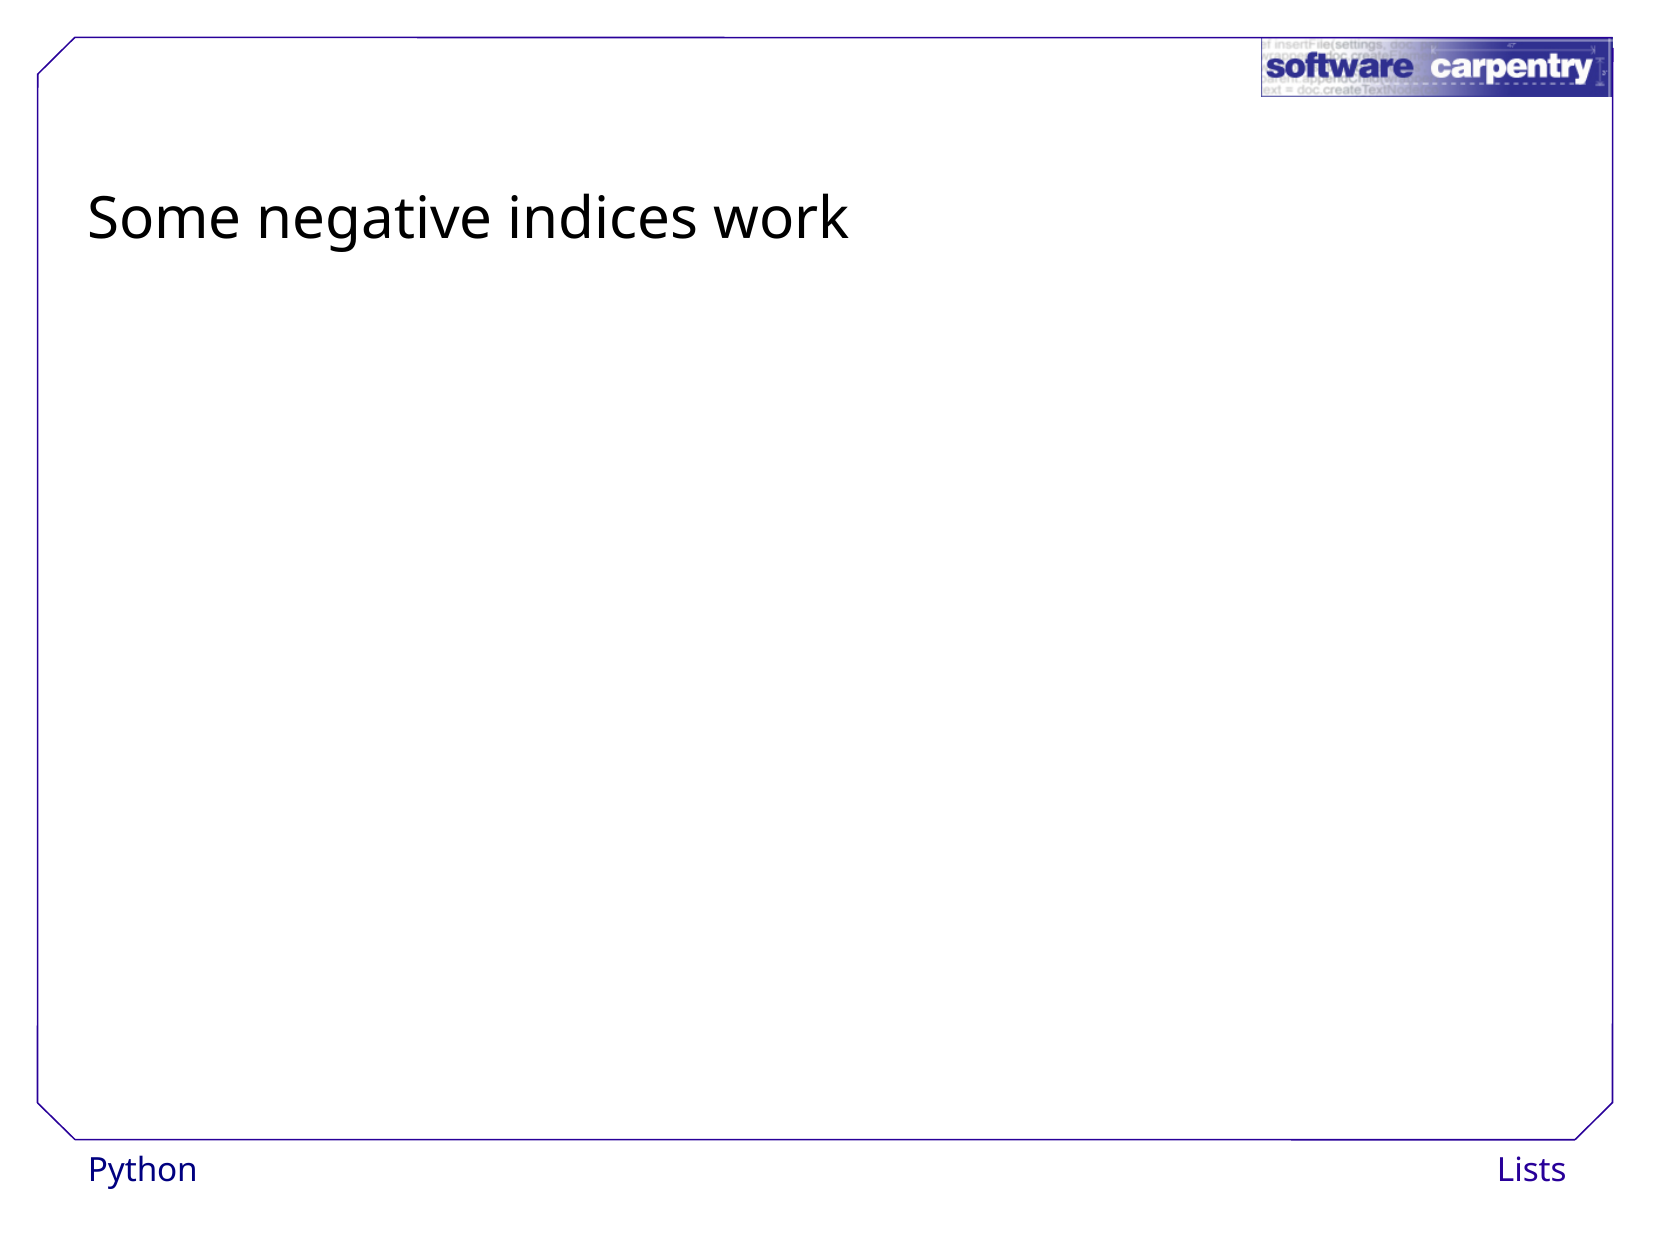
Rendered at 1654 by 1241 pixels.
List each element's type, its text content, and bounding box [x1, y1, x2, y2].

text_box Some negative indices work [72, 138, 1015, 259]
picture [1261, 39, 1613, 97]
